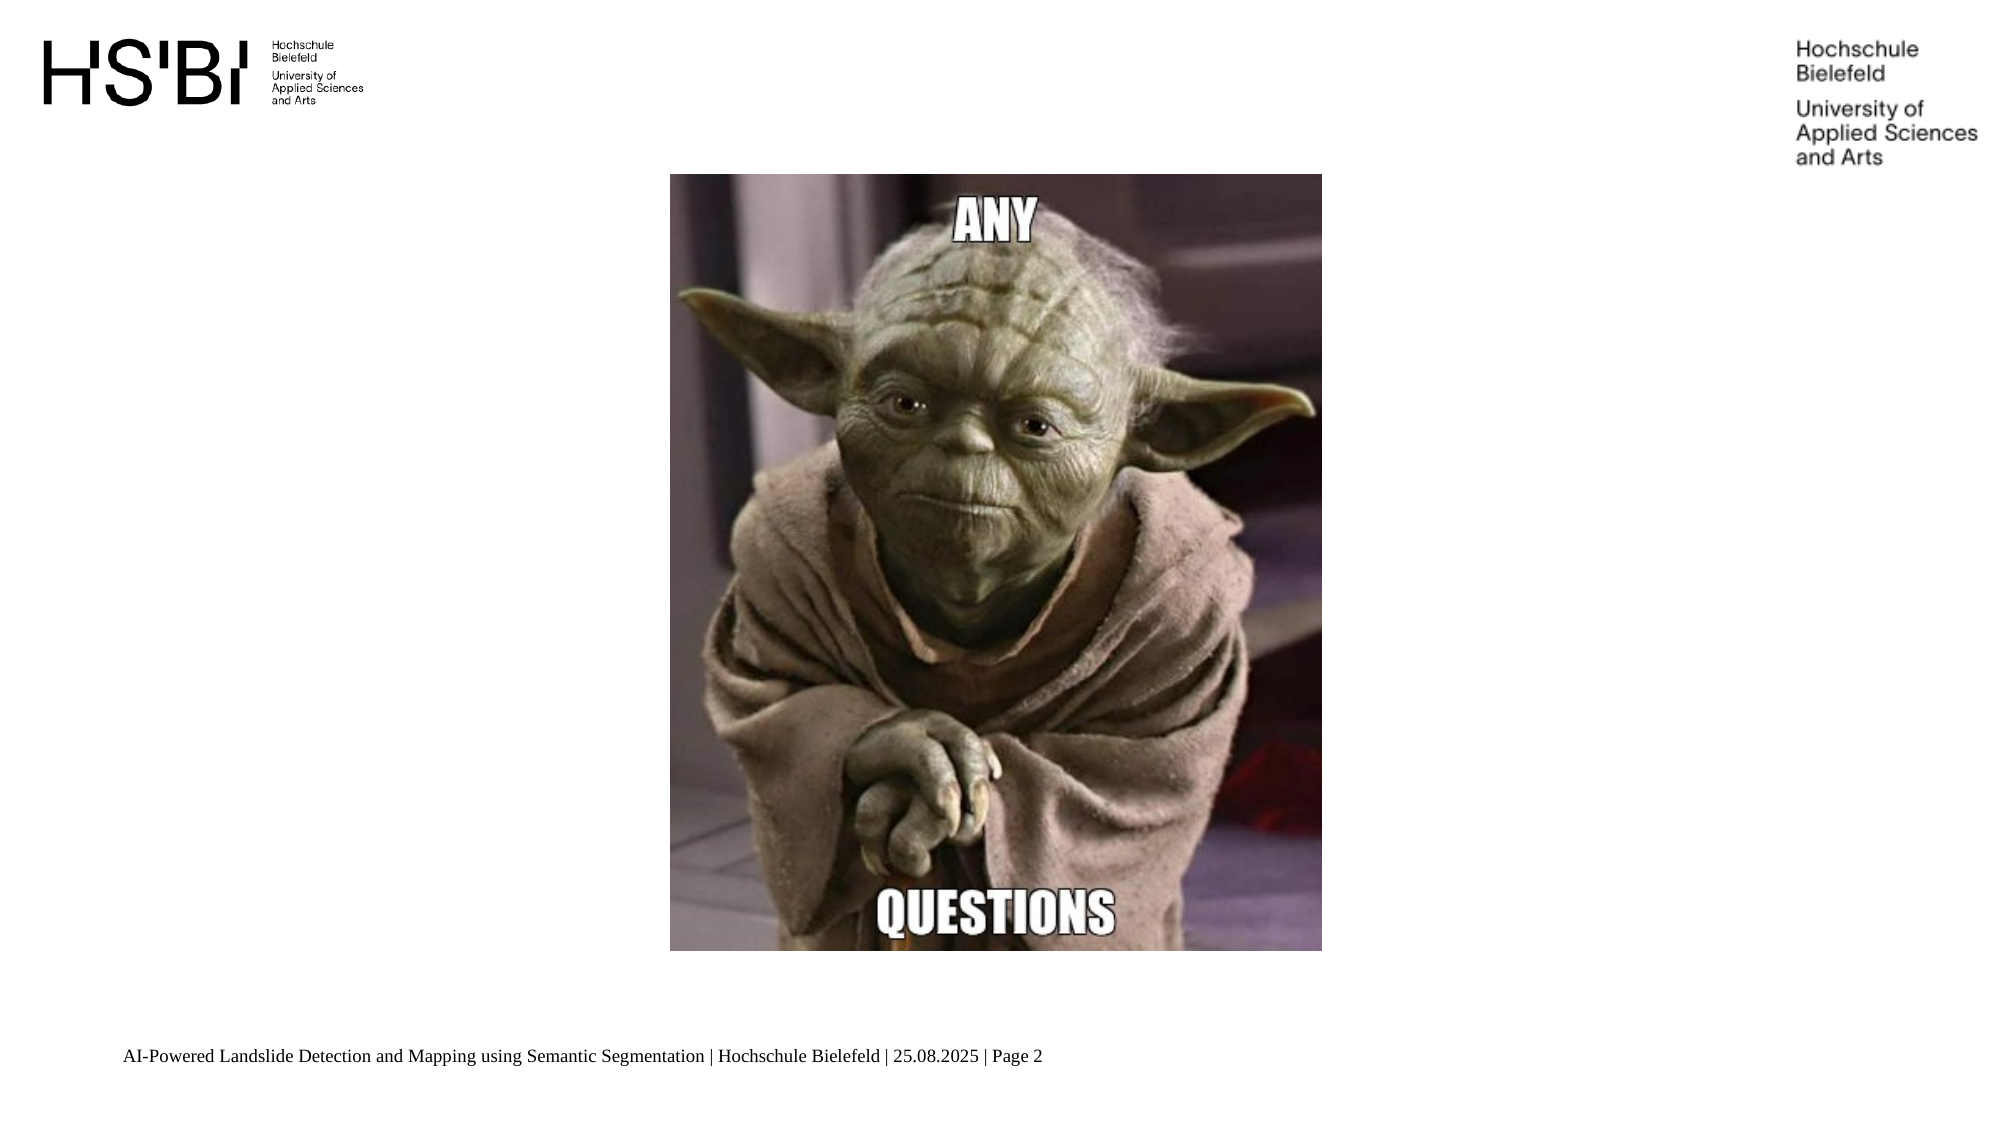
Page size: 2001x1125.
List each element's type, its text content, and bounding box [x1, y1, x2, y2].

picture [670, 174, 1322, 951]
text_box AI-Powered Landslide Detection and Mapping using Semantic Segmentation | Hochschule Bielefeld | 25.08.2025 | Page 2 [108, 1036, 1108, 1074]
